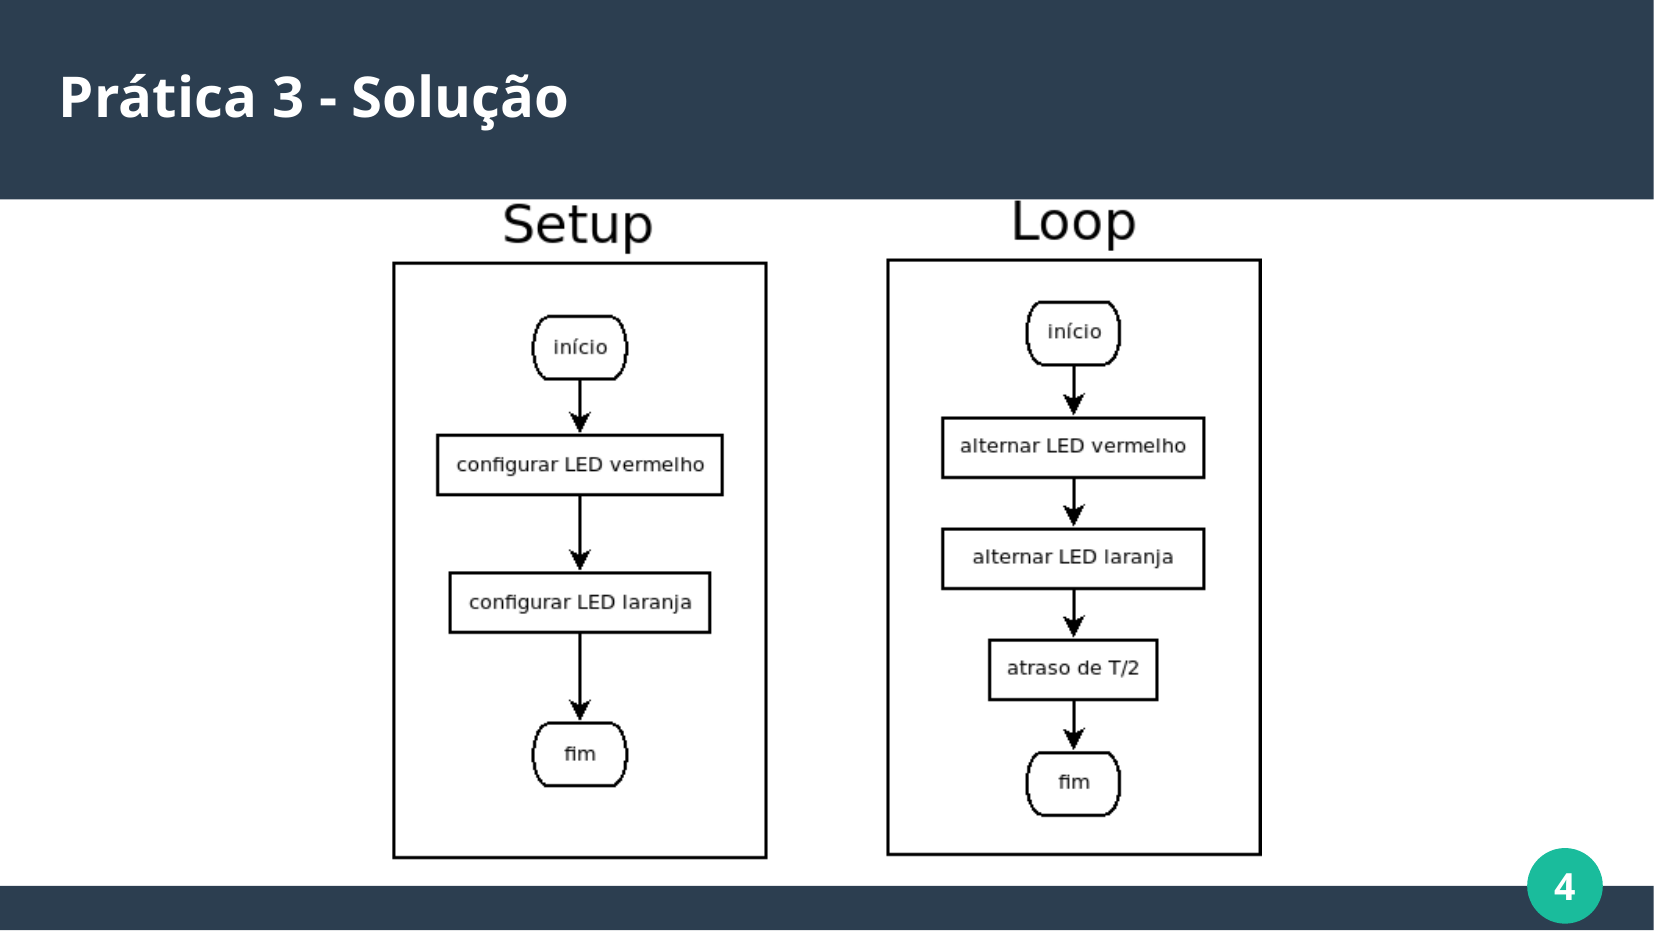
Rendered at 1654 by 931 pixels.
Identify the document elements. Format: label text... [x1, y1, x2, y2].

picture [391, 190, 1262, 861]
title Prática 3 - Solução [59, 37, 1595, 155]
